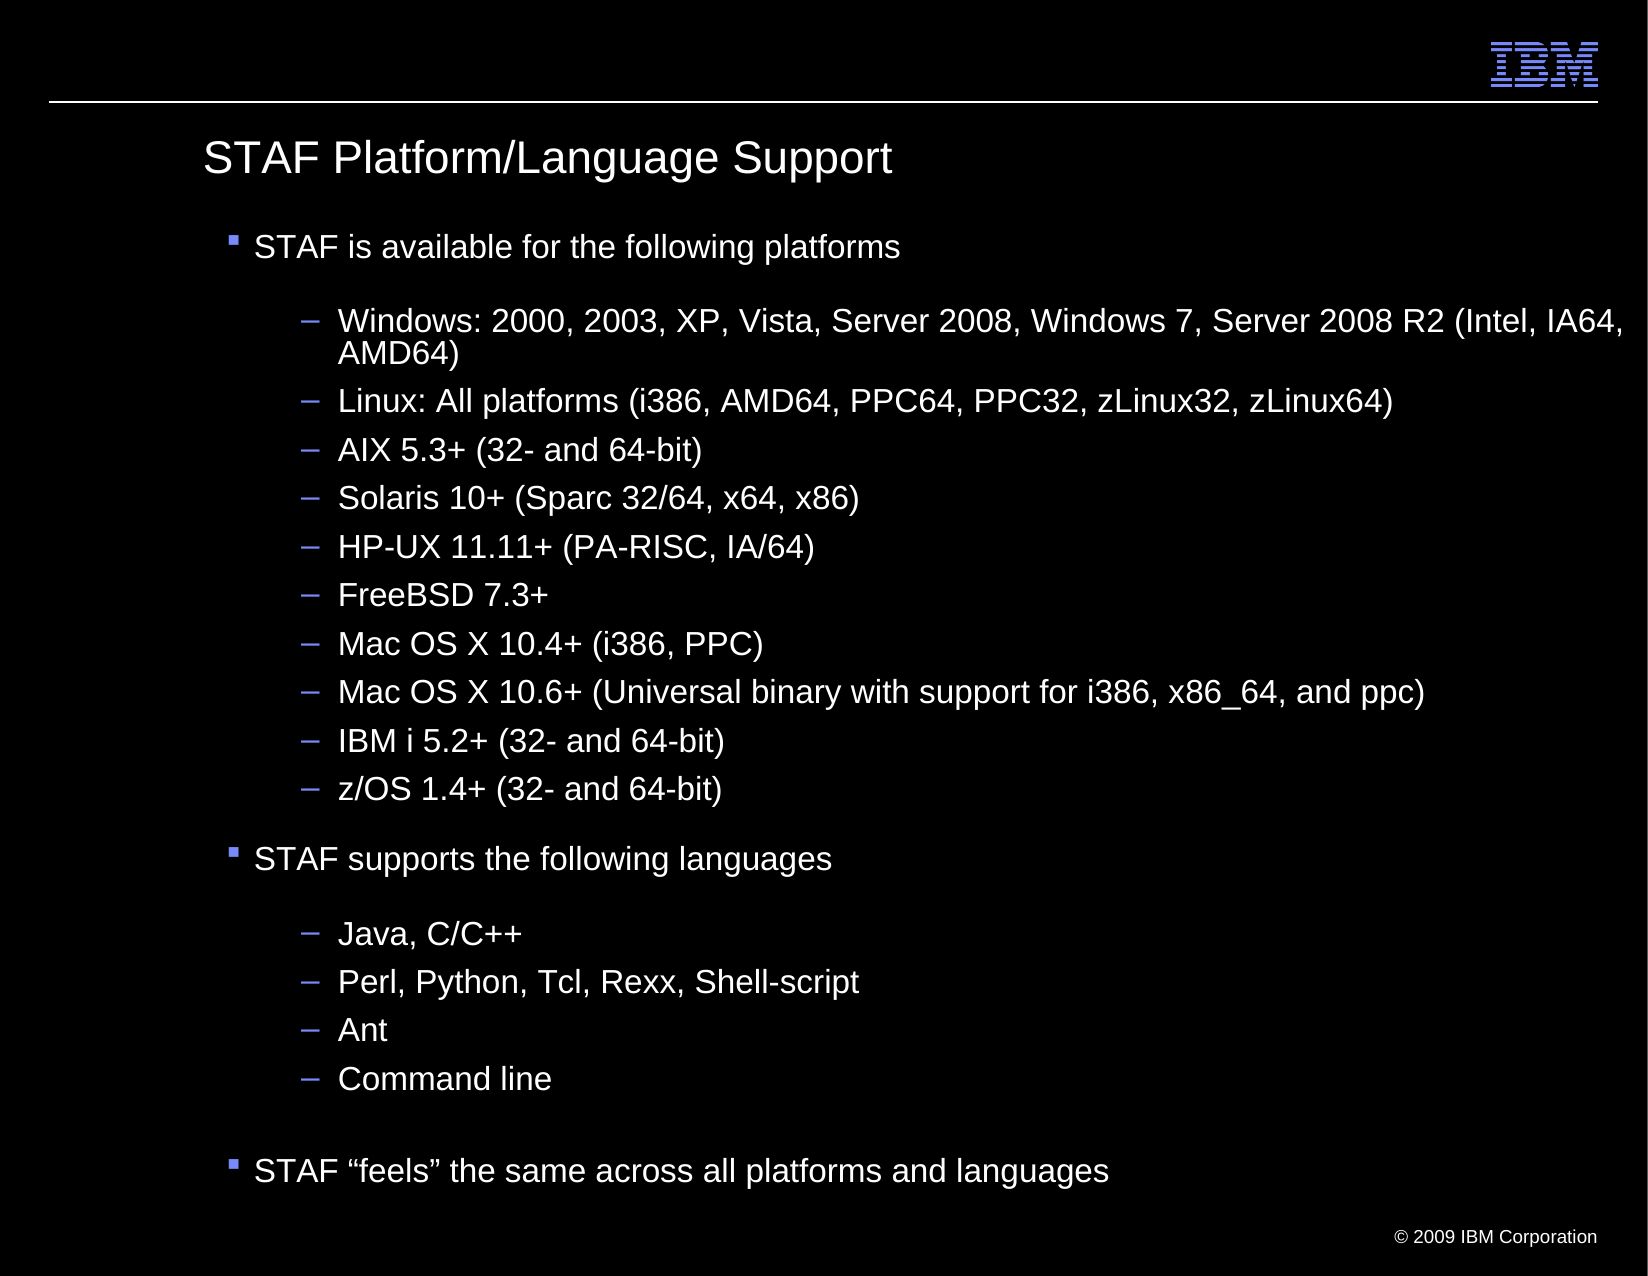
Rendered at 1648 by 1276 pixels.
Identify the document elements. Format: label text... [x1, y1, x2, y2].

picture [1491, 42, 1598, 87]
title STAF Platform/Language Support [186, 125, 1648, 219]
text_box STAF is available for the following platforms Windows: 2000, 2003, XP, Vista, Server 2008, Windows 7, Server 2008 R2 (Intel, IA64, AMD64) Linux: All platforms (i386, AMD64, PPC64, PPC32, zLinux32, zLinux64) AIX 5.3+ (32- and 64-bit) Solaris 10+ (Sparc 32/64, x64, x86) HP-UX 11.11+ (PA-RISC, IA/64) FreeBSD 7.3+ Mac OS X 10.4+ (i386, PPC) Mac OS X 10.6+ (Universal binary with support for i386, x86_64, and ppc) IBM i 5.2+ (32- and 64-bit) z/OS 1.4+ (32- and 64-bit) STAF supports the following languages Java, C/C++ Perl, Python, Tcl, Rexx, Shell-script Ant Command line STAF “feels” the same across all platforms and languages [211, 225, 1648, 1197]
